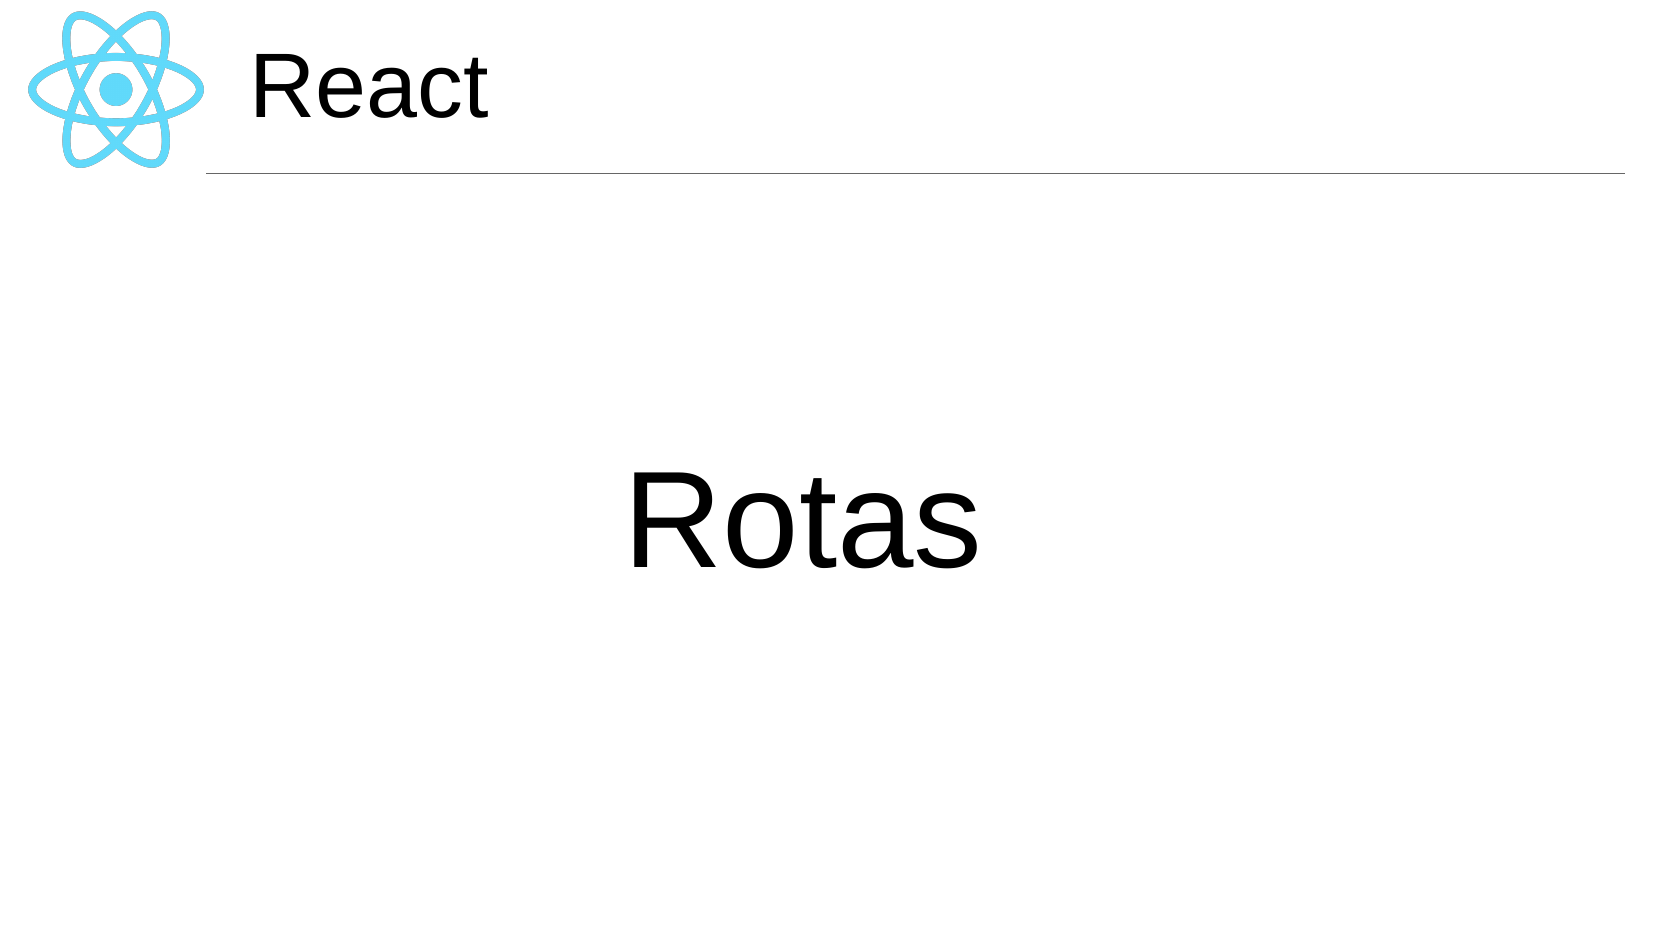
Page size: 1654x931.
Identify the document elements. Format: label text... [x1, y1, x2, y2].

list Rotas [147, 442, 1388, 768]
picture [0, 0, 292, 207]
title React [292, 7, 1654, 164]
